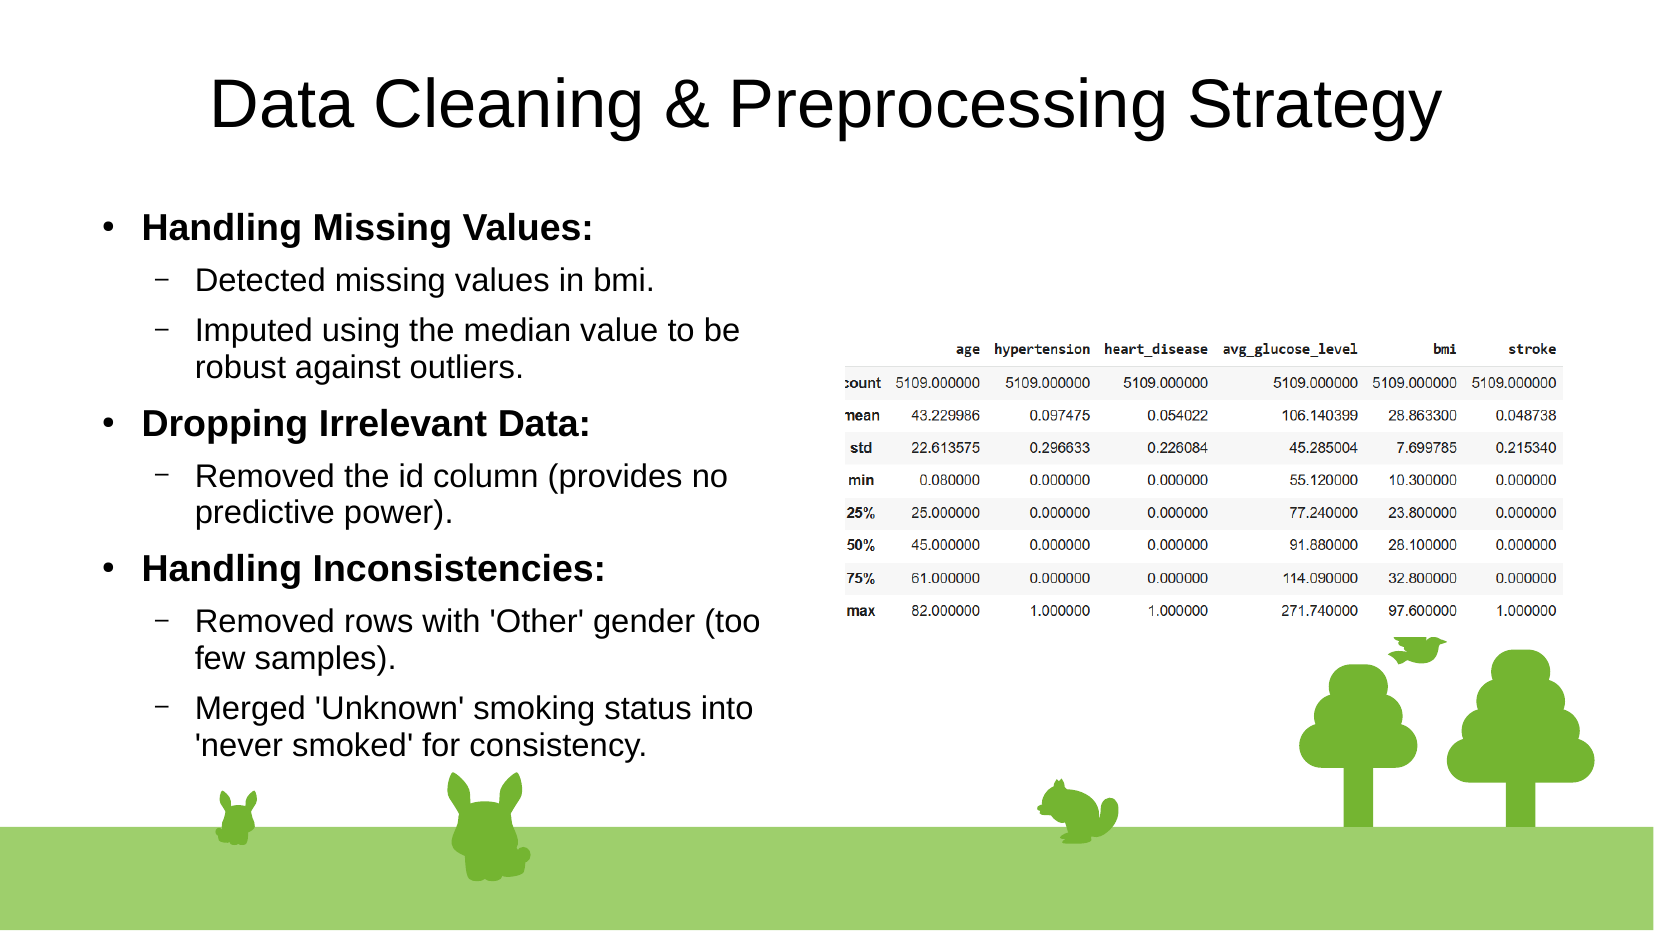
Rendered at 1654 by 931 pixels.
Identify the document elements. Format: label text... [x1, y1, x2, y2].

list Handling Missing Values: Detected missing values in bmi. Imputed using the median value to be robust against outliers. Dropping Irrelevant Data: Removed the id column (provides no predictive power). Handling Inconsistencies: Removed rows with 'Other' gender (too few samples). Merged 'Unknown' smoking status into 'never smoked' for consistency. [88, 206, 809, 768]
title Data Cleaning & Preprocessing Strategy [88, 29, 1565, 178]
picture [845, 337, 1566, 637]
